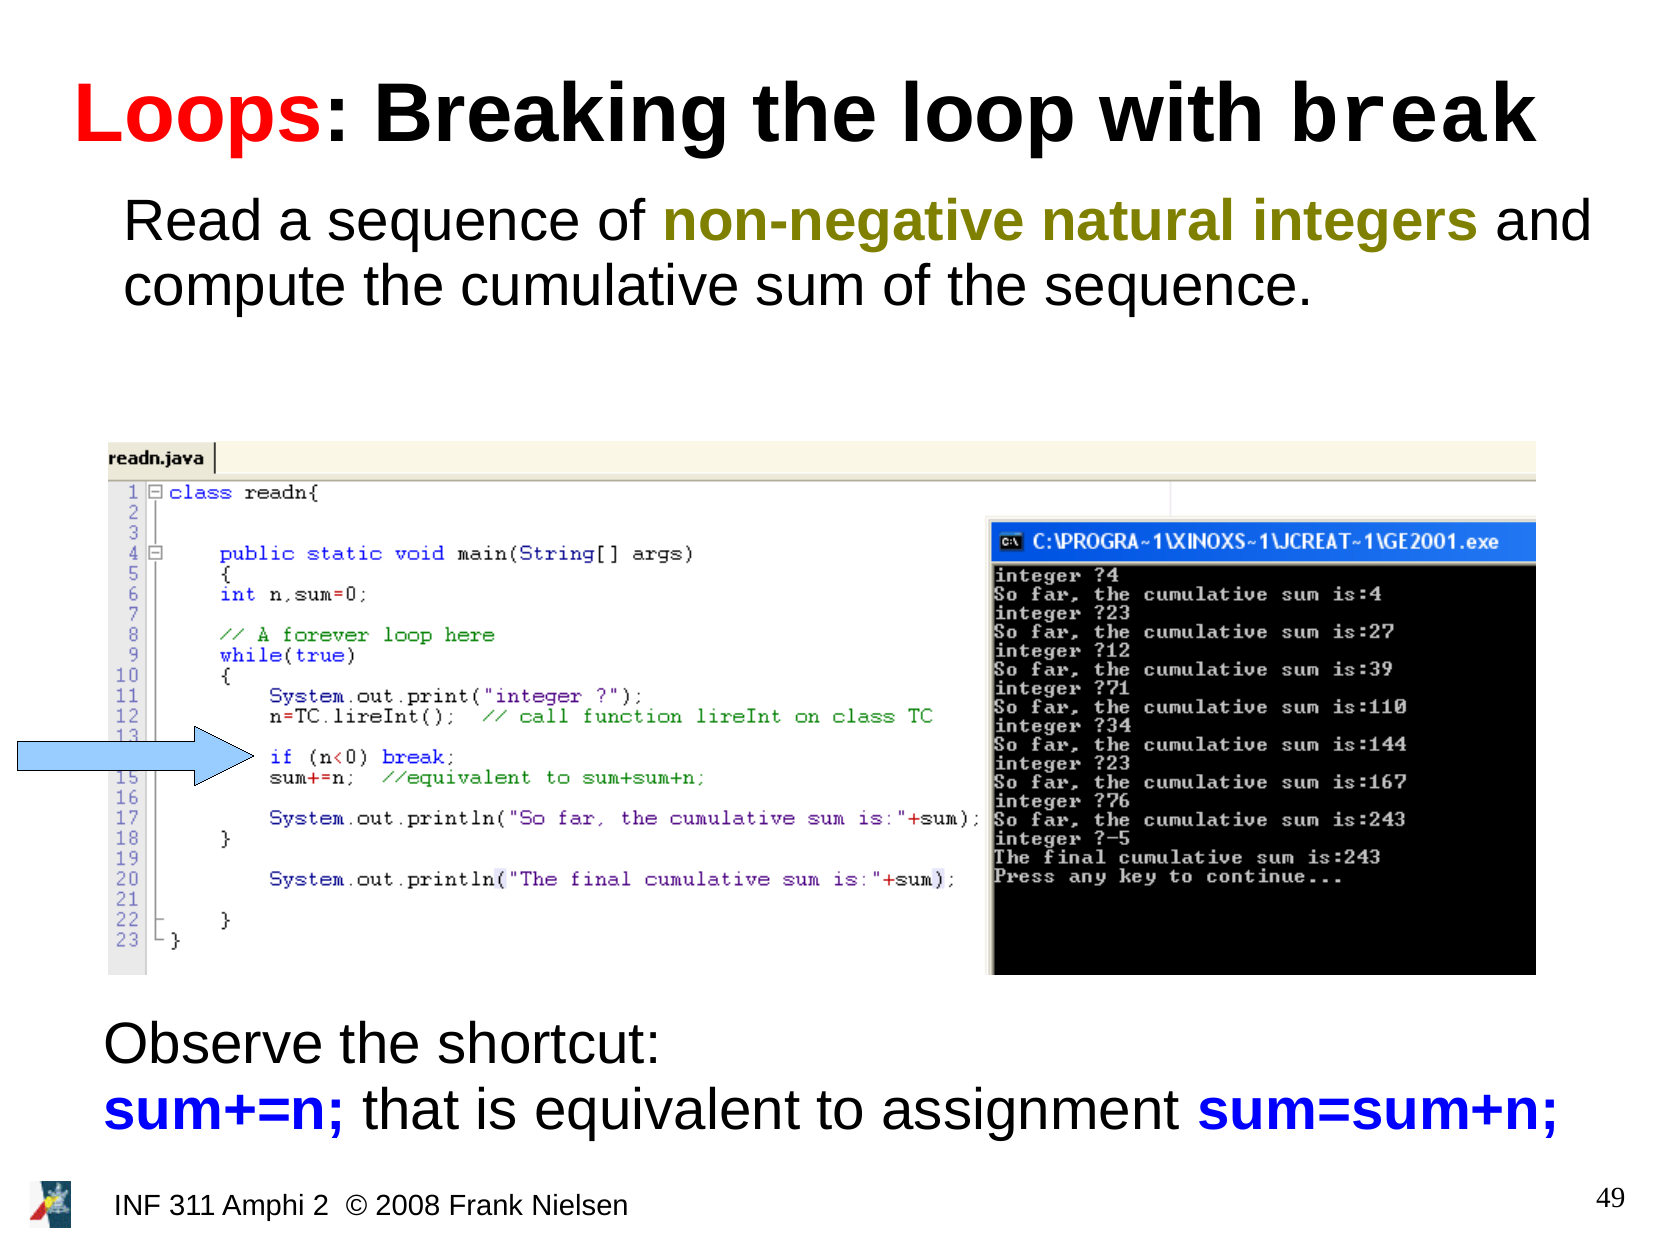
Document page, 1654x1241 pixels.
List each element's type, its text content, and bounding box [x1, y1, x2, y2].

text_box Observe the shortcut: sum+=n; that is equivalent to assignment sum=sum+n; [88, 1003, 1575, 1151]
picture [29, 1181, 71, 1228]
text_box [17, 726, 254, 786]
text_box Loops: Breaking the loop with break [59, 59, 1625, 175]
text_box Read a sequence of non-negative natural integers and compute the cumulative sum of the sequence. [108, 180, 1625, 327]
picture [108, 441, 1536, 975]
